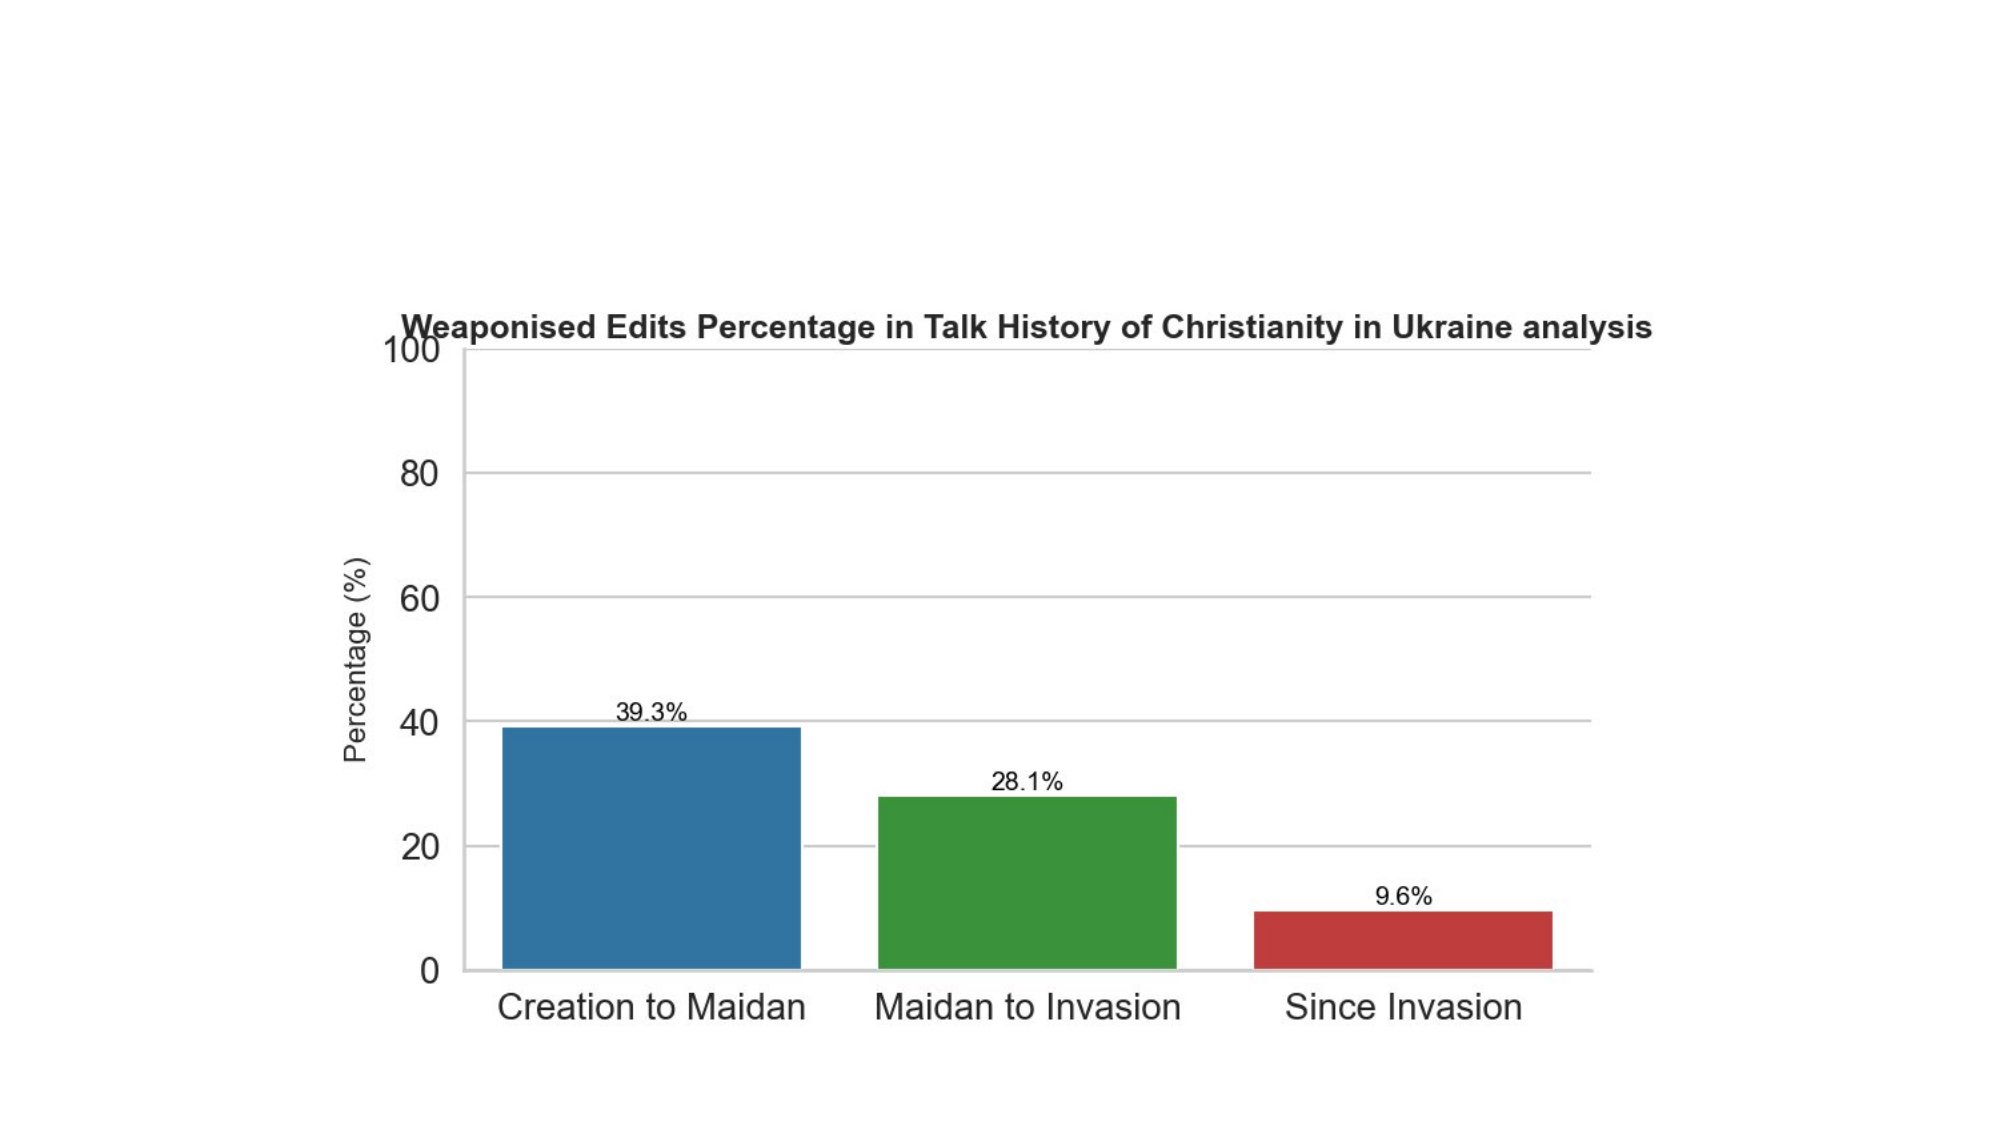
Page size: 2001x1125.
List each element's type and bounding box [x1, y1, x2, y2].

picture [332, 301, 1666, 1041]
